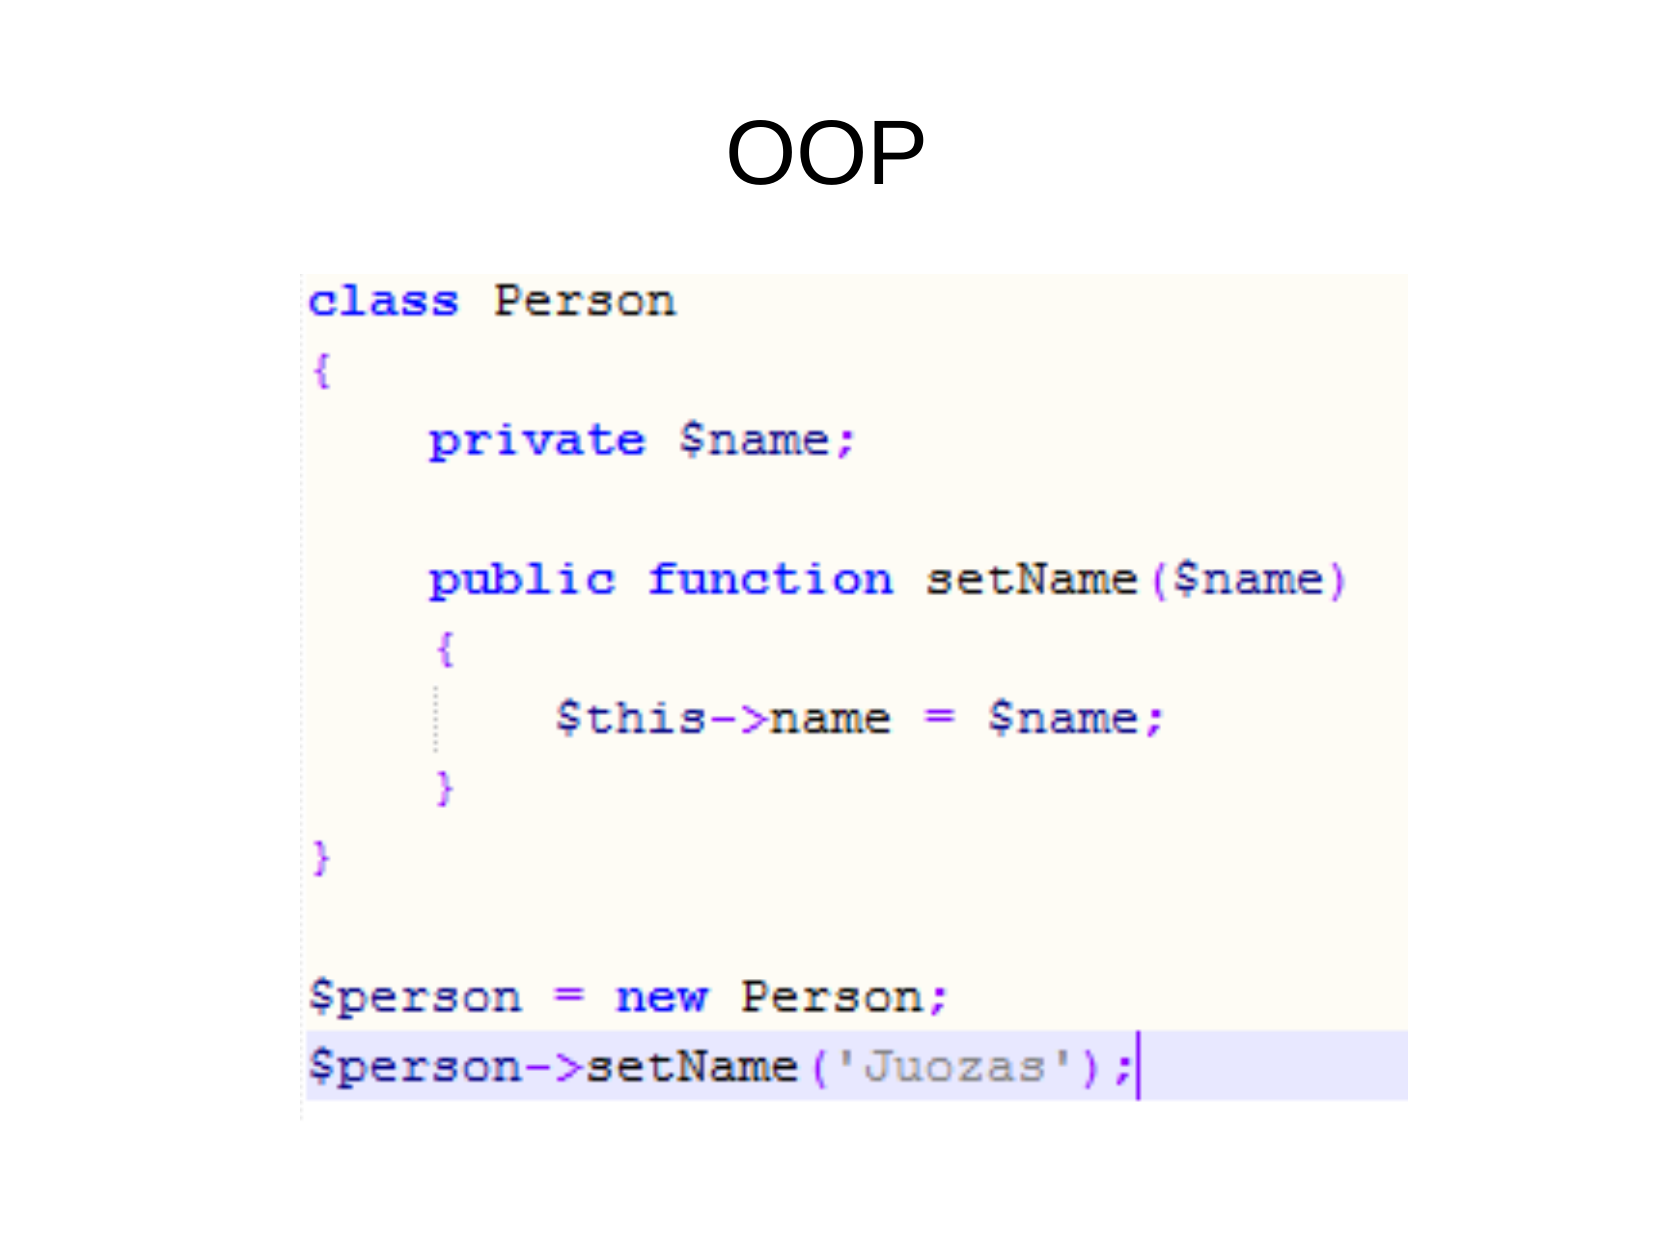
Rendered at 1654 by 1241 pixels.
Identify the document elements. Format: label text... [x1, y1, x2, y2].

title OOP [82, 56, 1571, 250]
picture [300, 274, 1408, 1126]
